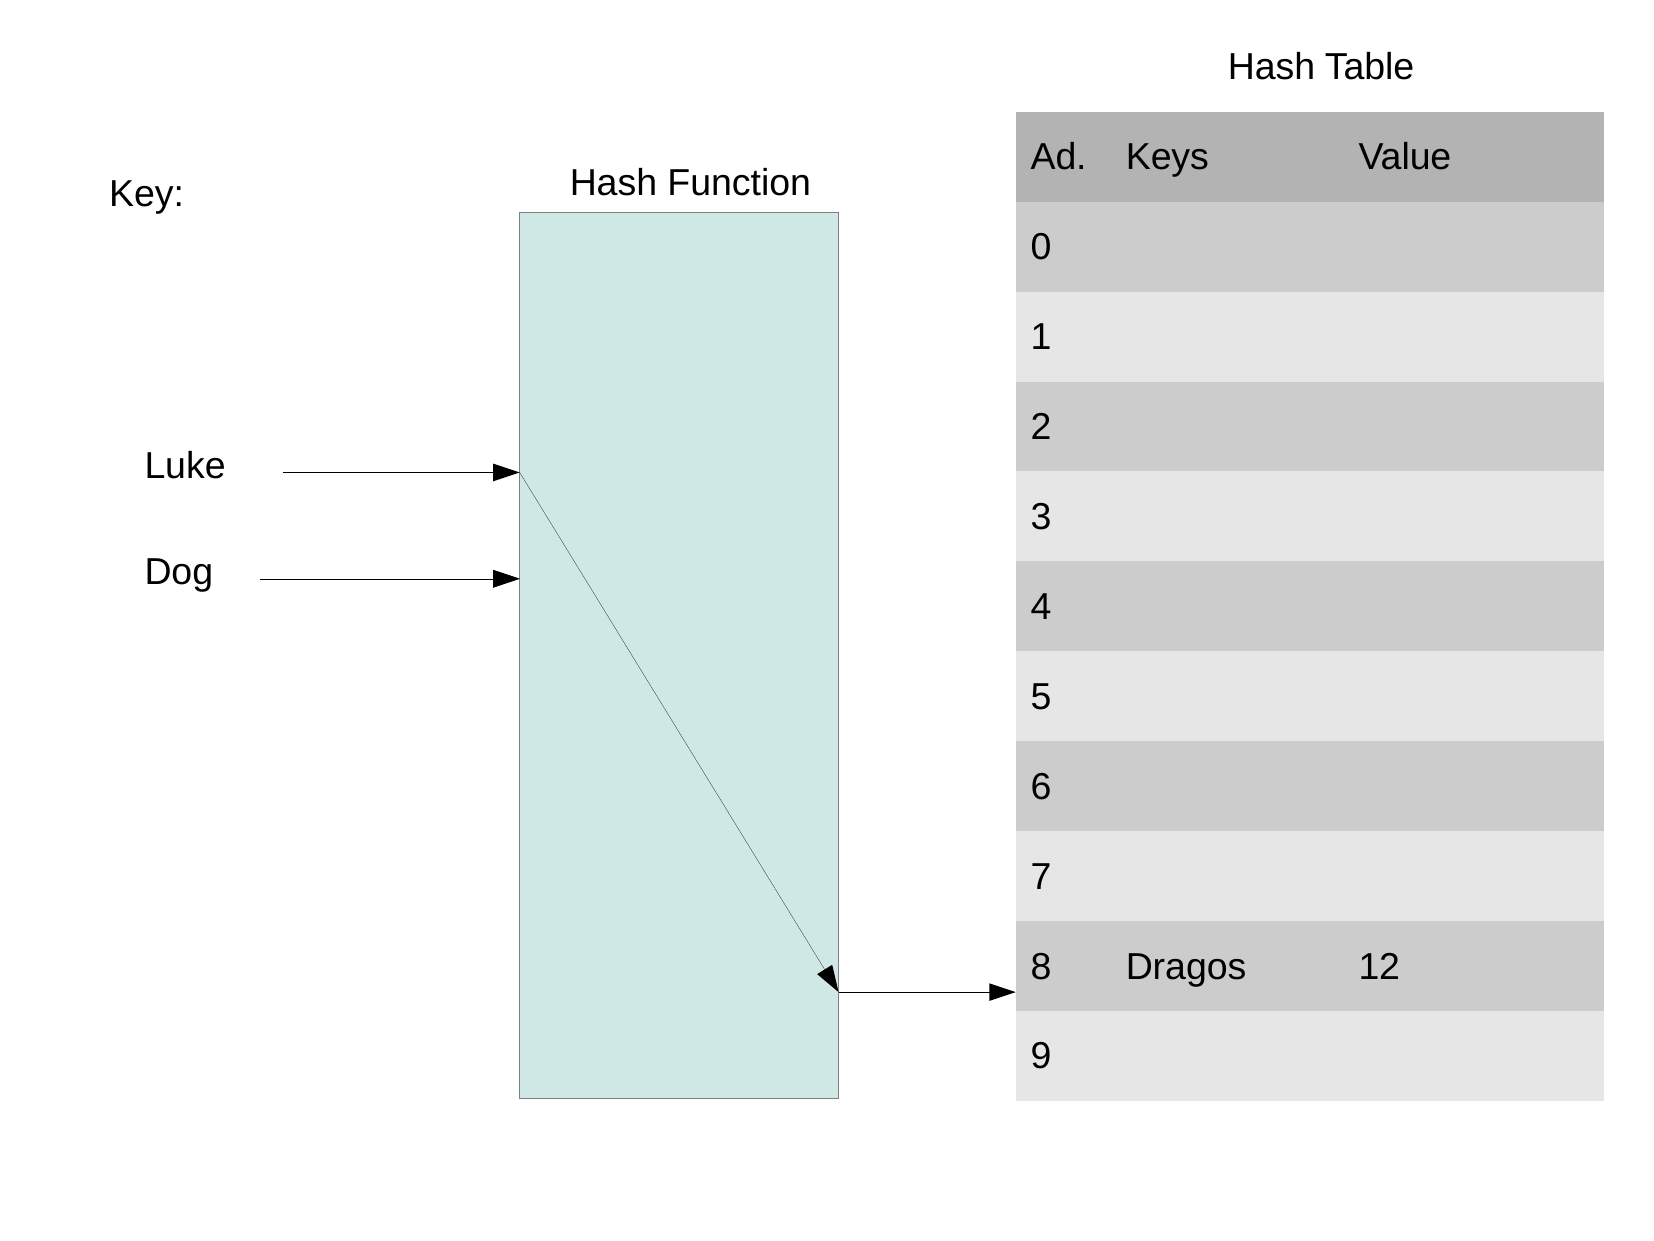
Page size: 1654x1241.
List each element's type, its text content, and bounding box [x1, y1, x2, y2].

table_cell [1344, 471, 1604, 561]
text_box Key: [94, 165, 200, 223]
table_cell 12 [1344, 921, 1604, 1011]
text_box Hash Function [555, 153, 827, 211]
table_cell [1111, 202, 1344, 292]
table_cell 6 [1016, 741, 1111, 831]
table_cell 8 [1016, 921, 1111, 1011]
table_cell 7 [1016, 831, 1111, 921]
table_cell [1111, 651, 1344, 741]
table_cell 4 [1016, 561, 1111, 651]
table_cell [1111, 741, 1344, 831]
table_cell [1111, 382, 1344, 471]
text_box [519, 212, 839, 989]
table_cell 1 [1016, 292, 1111, 382]
text_box [519, 474, 839, 1099]
table_cell [1344, 741, 1604, 831]
table_cell [1111, 471, 1344, 561]
table_cell 2 [1016, 382, 1111, 471]
table_cell 9 [1016, 1011, 1111, 1101]
table_cell [1344, 1011, 1604, 1101]
table_header Keys [1111, 112, 1344, 202]
table_cell [1344, 561, 1604, 651]
table_cell [1344, 831, 1604, 921]
table_cell [1111, 292, 1344, 382]
table_header Ad. [1016, 112, 1111, 202]
table_cell [1344, 382, 1604, 471]
text_box Luke [129, 437, 485, 494]
table_cell [1344, 202, 1604, 292]
table_cell 0 [1016, 202, 1111, 292]
table_cell [1111, 1011, 1344, 1101]
text_box Hash Table [1213, 37, 1430, 95]
table_cell Dragos [1111, 921, 1344, 1011]
table_cell [1344, 292, 1604, 382]
table_header Value [1344, 112, 1604, 202]
table_cell [1111, 831, 1344, 921]
table_cell 3 [1016, 471, 1111, 561]
table_cell 5 [1016, 651, 1111, 741]
text_box Dog [129, 543, 485, 601]
table_cell [1344, 651, 1604, 741]
table_cell [1111, 561, 1344, 651]
